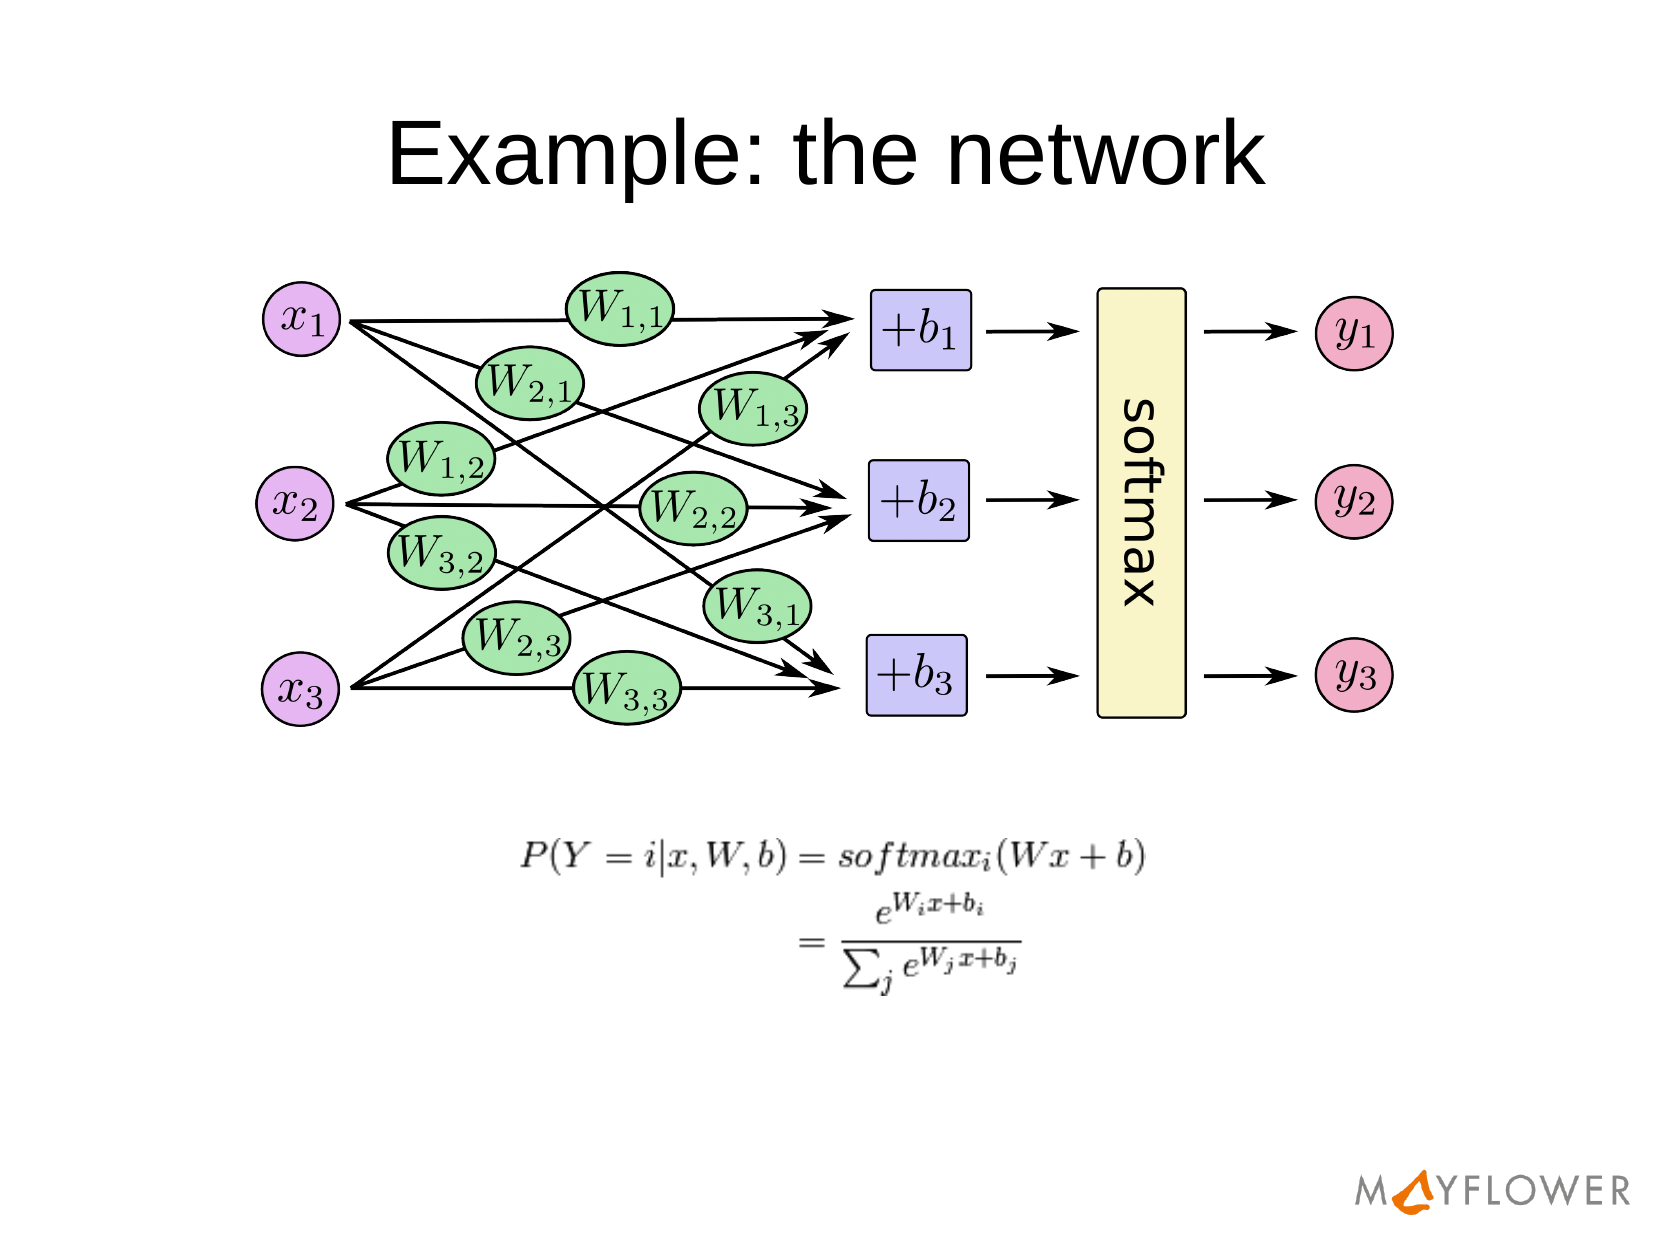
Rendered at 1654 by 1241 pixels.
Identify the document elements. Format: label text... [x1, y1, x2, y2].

picture [255, 271, 1394, 727]
title Example: the network [82, 49, 1571, 257]
picture [1355, 1169, 1630, 1215]
picture [519, 838, 1146, 996]
